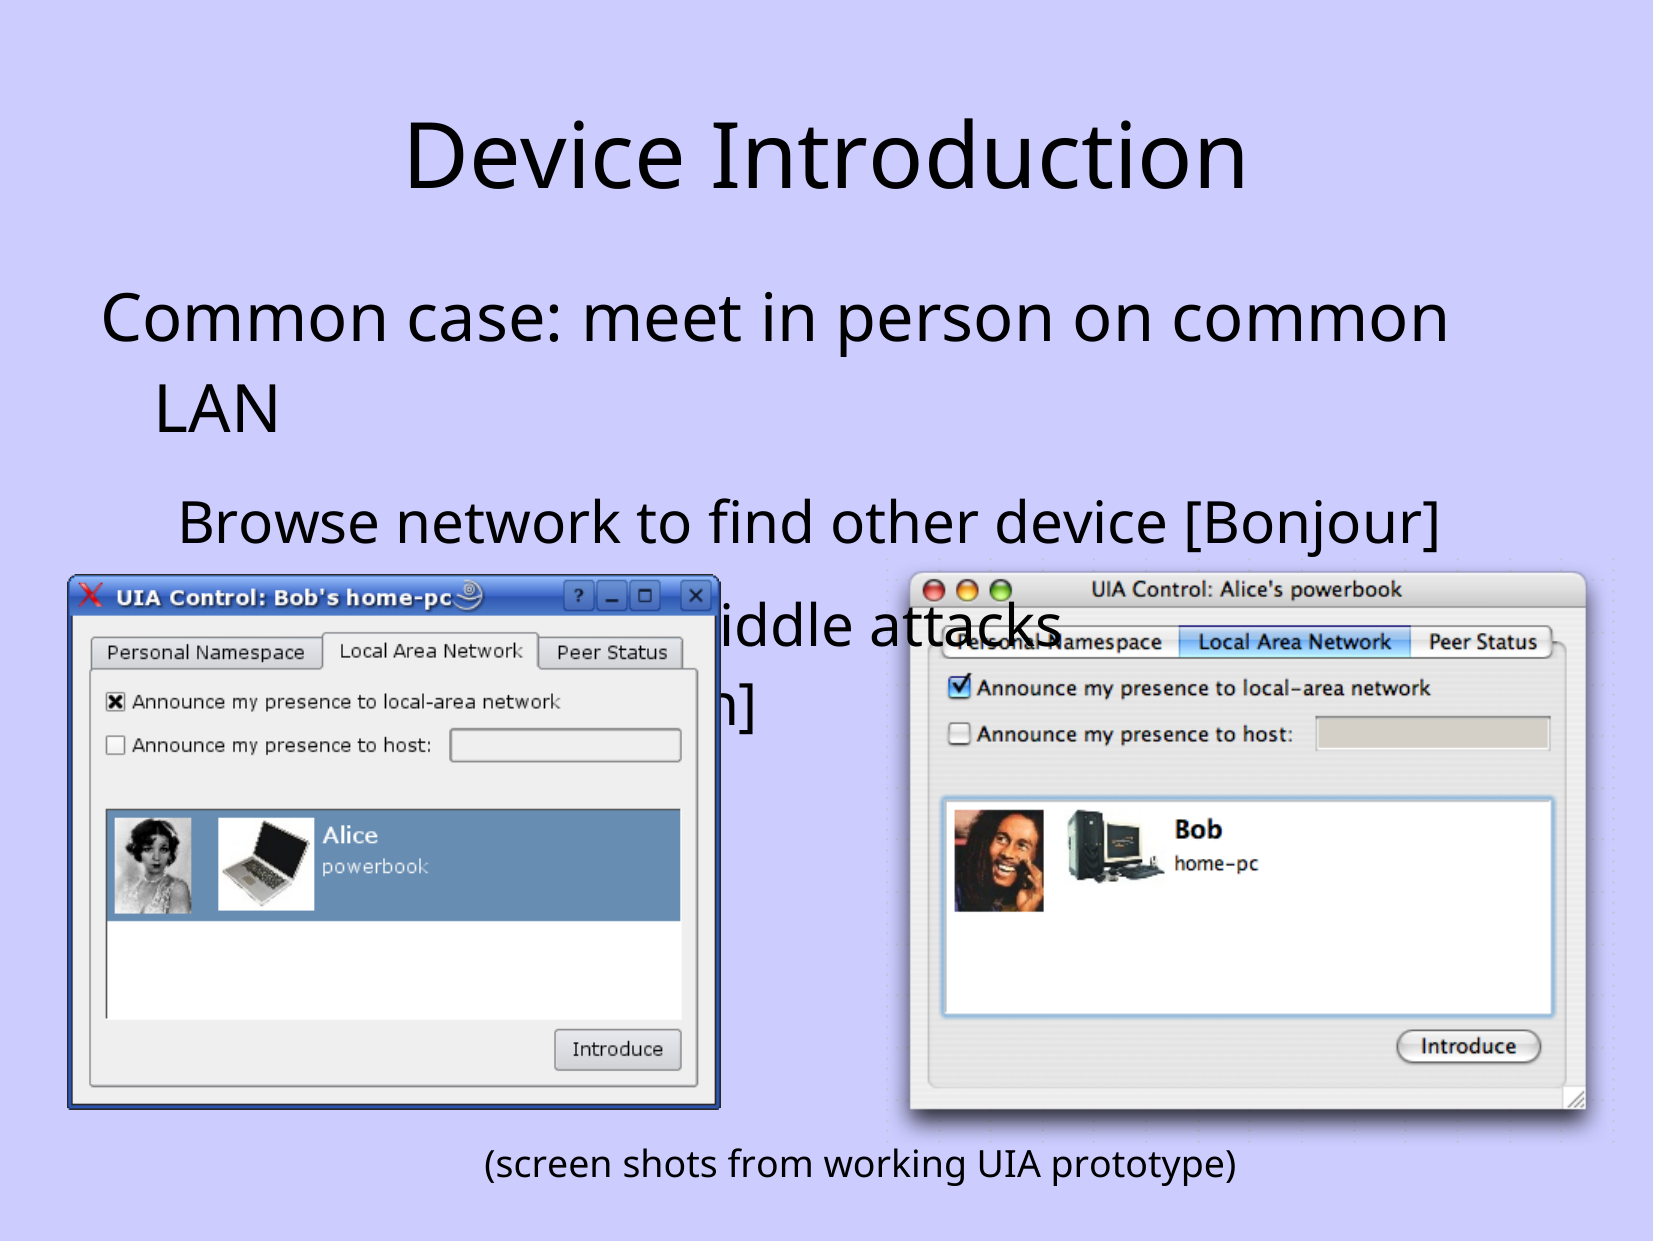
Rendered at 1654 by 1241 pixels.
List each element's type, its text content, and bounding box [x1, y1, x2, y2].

picture [67, 574, 721, 1111]
picture [885, 554, 1621, 1146]
title Device Introduction [82, 49, 1571, 257]
list Common case: meet in person on common LAN Browse network to find other device [Bonjour] Avoid man-in-the-middle attacks [Dohrmann/Ellison] [82, 270, 1571, 1095]
text_box (screen shots from working UIA prototype) [321, 1130, 1306, 1213]
